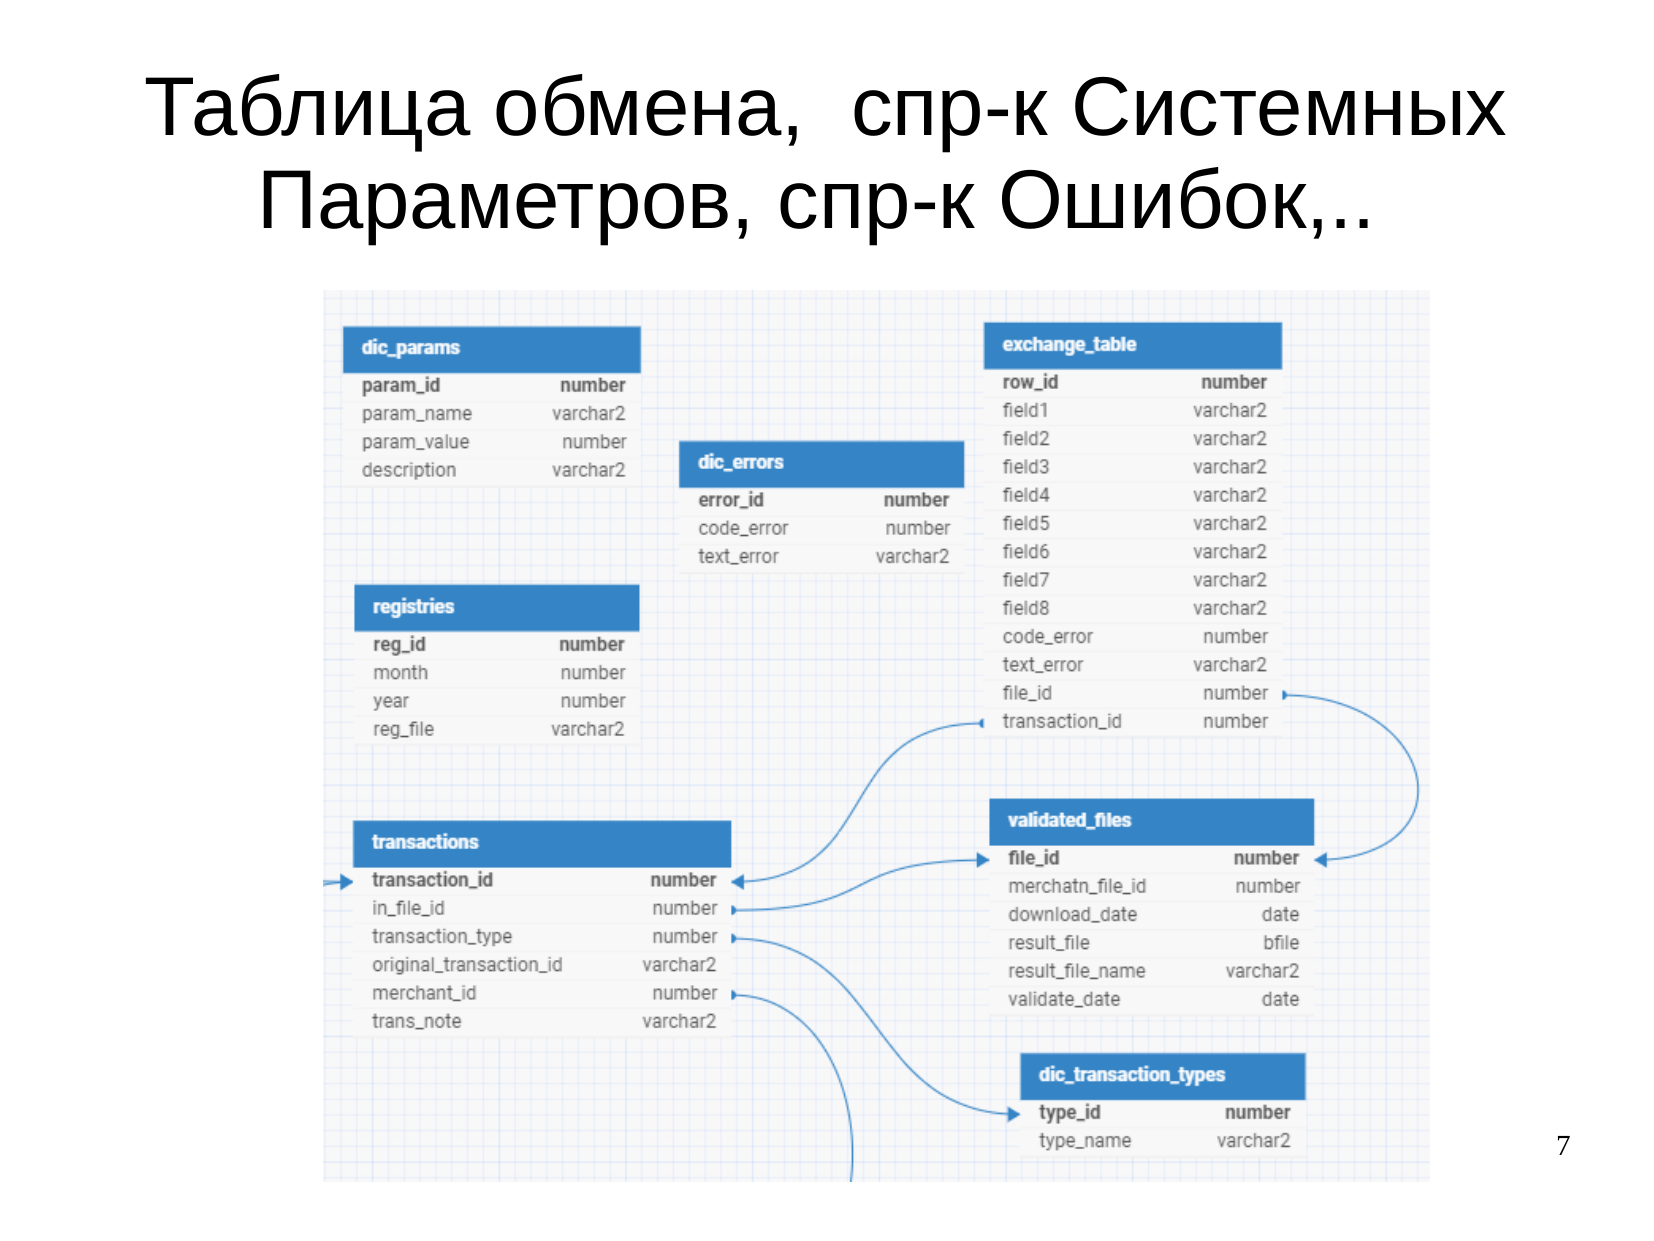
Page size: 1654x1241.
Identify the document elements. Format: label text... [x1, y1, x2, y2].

picture [323, 290, 1430, 1182]
title Таблица обмена, спр-к Системных Параметров, спр-к Ошибок,.. [82, 49, 1571, 257]
